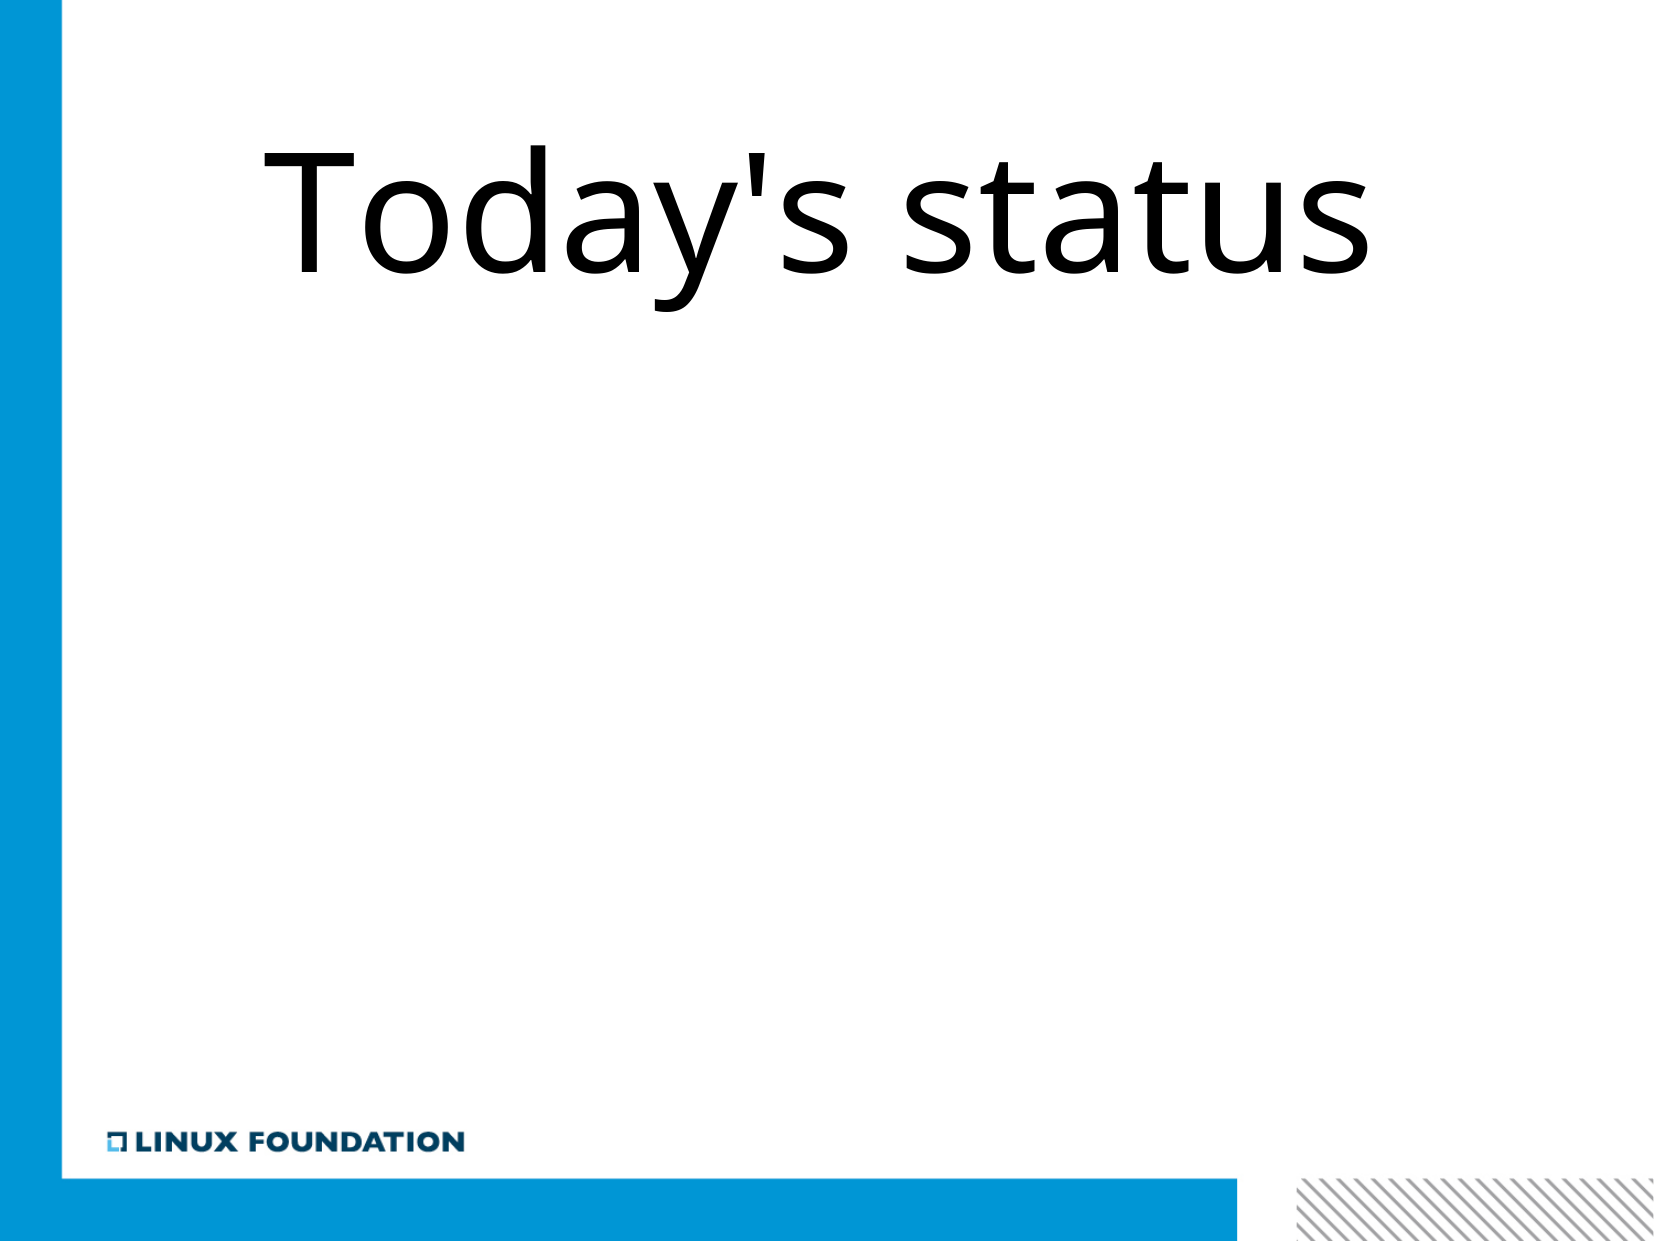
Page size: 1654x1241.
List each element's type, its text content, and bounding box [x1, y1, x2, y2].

text_box Today's status [248, 87, 1405, 303]
picture [62, 0, 1654, 1241]
